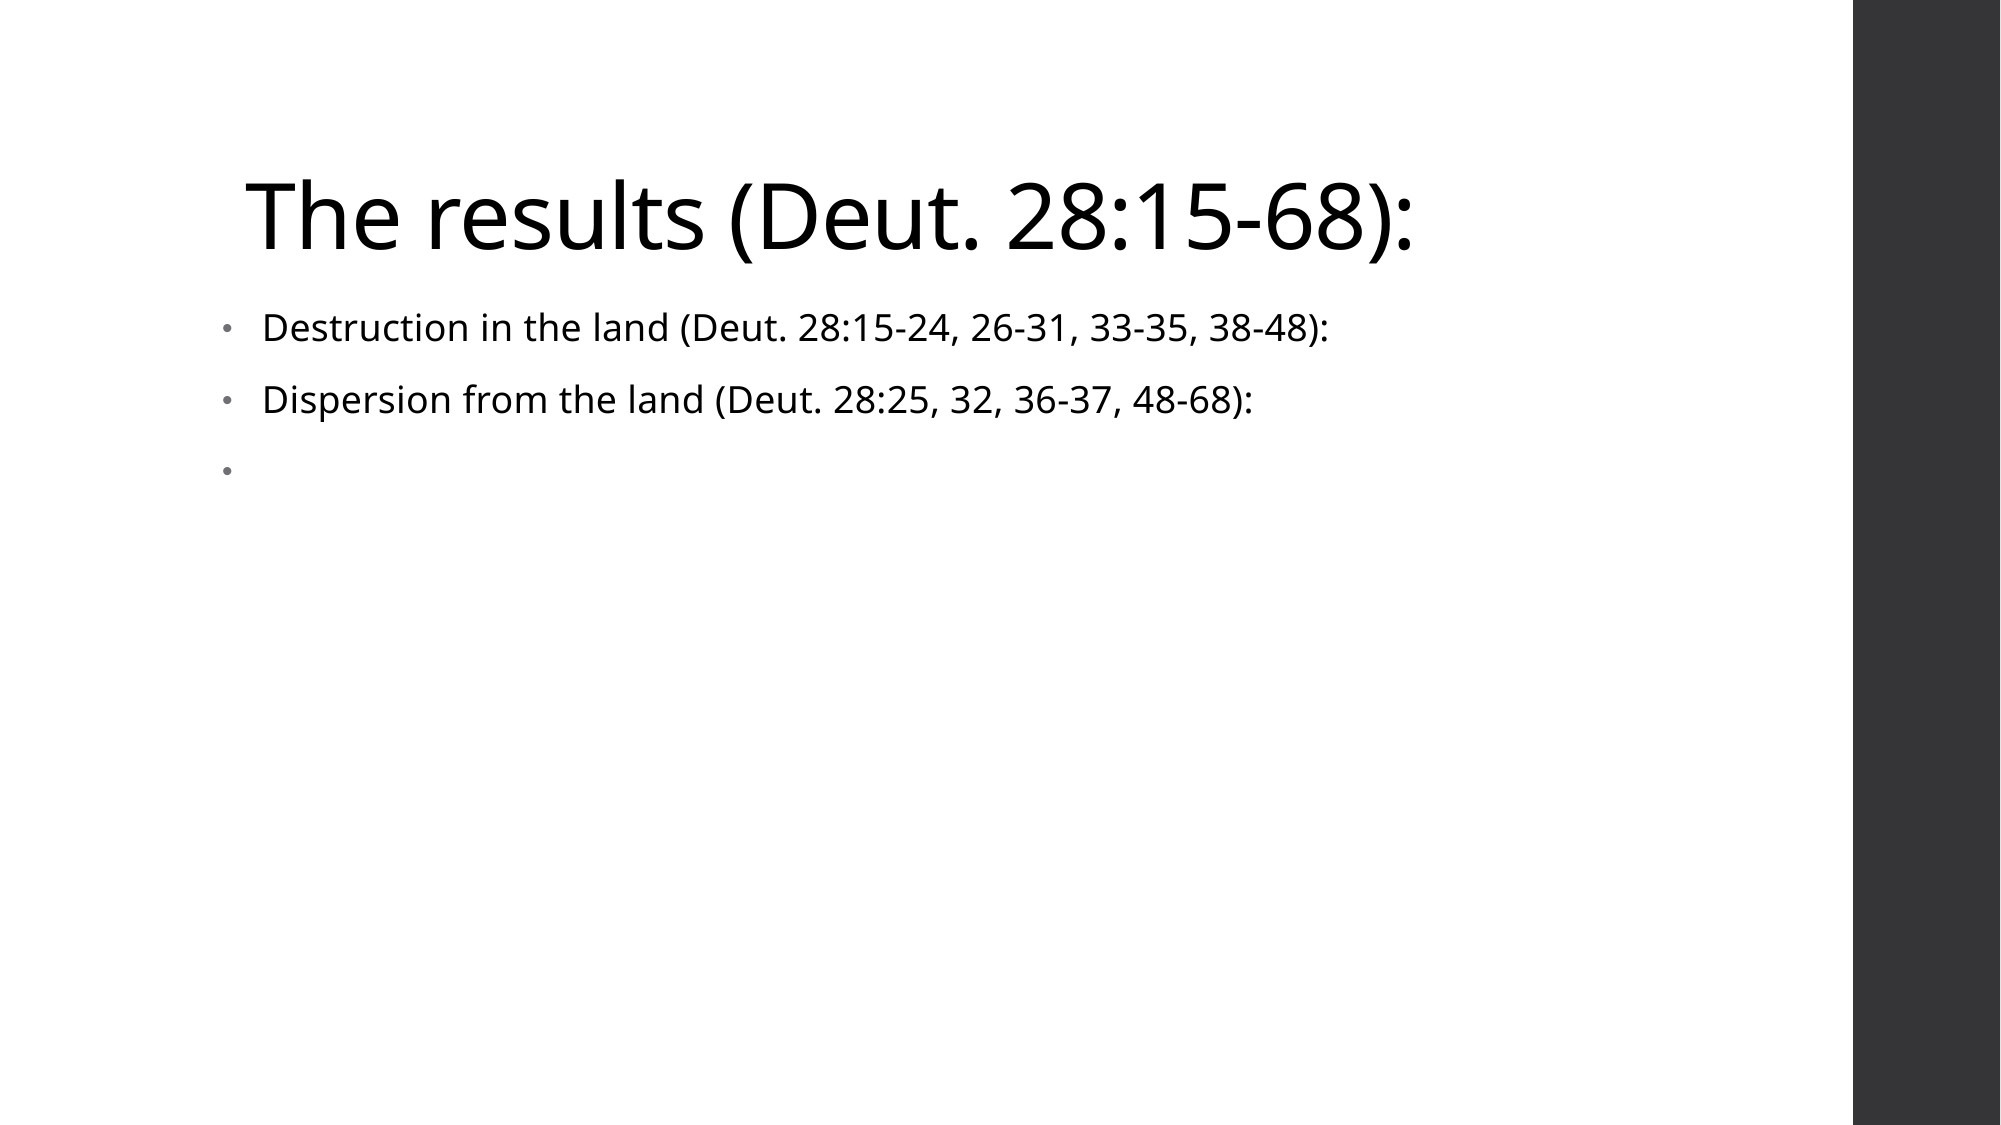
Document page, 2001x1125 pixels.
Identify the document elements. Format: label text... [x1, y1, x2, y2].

title The results (Deut. 28:15-68): [206, 60, 1797, 278]
list Destruction in the land (Deut. 28:15-24, 26-31, 33-35, 38-48): Dispersion from the land (Deut. 28:25, 32, 36-37, 48-68): [206, 299, 1617, 1014]
